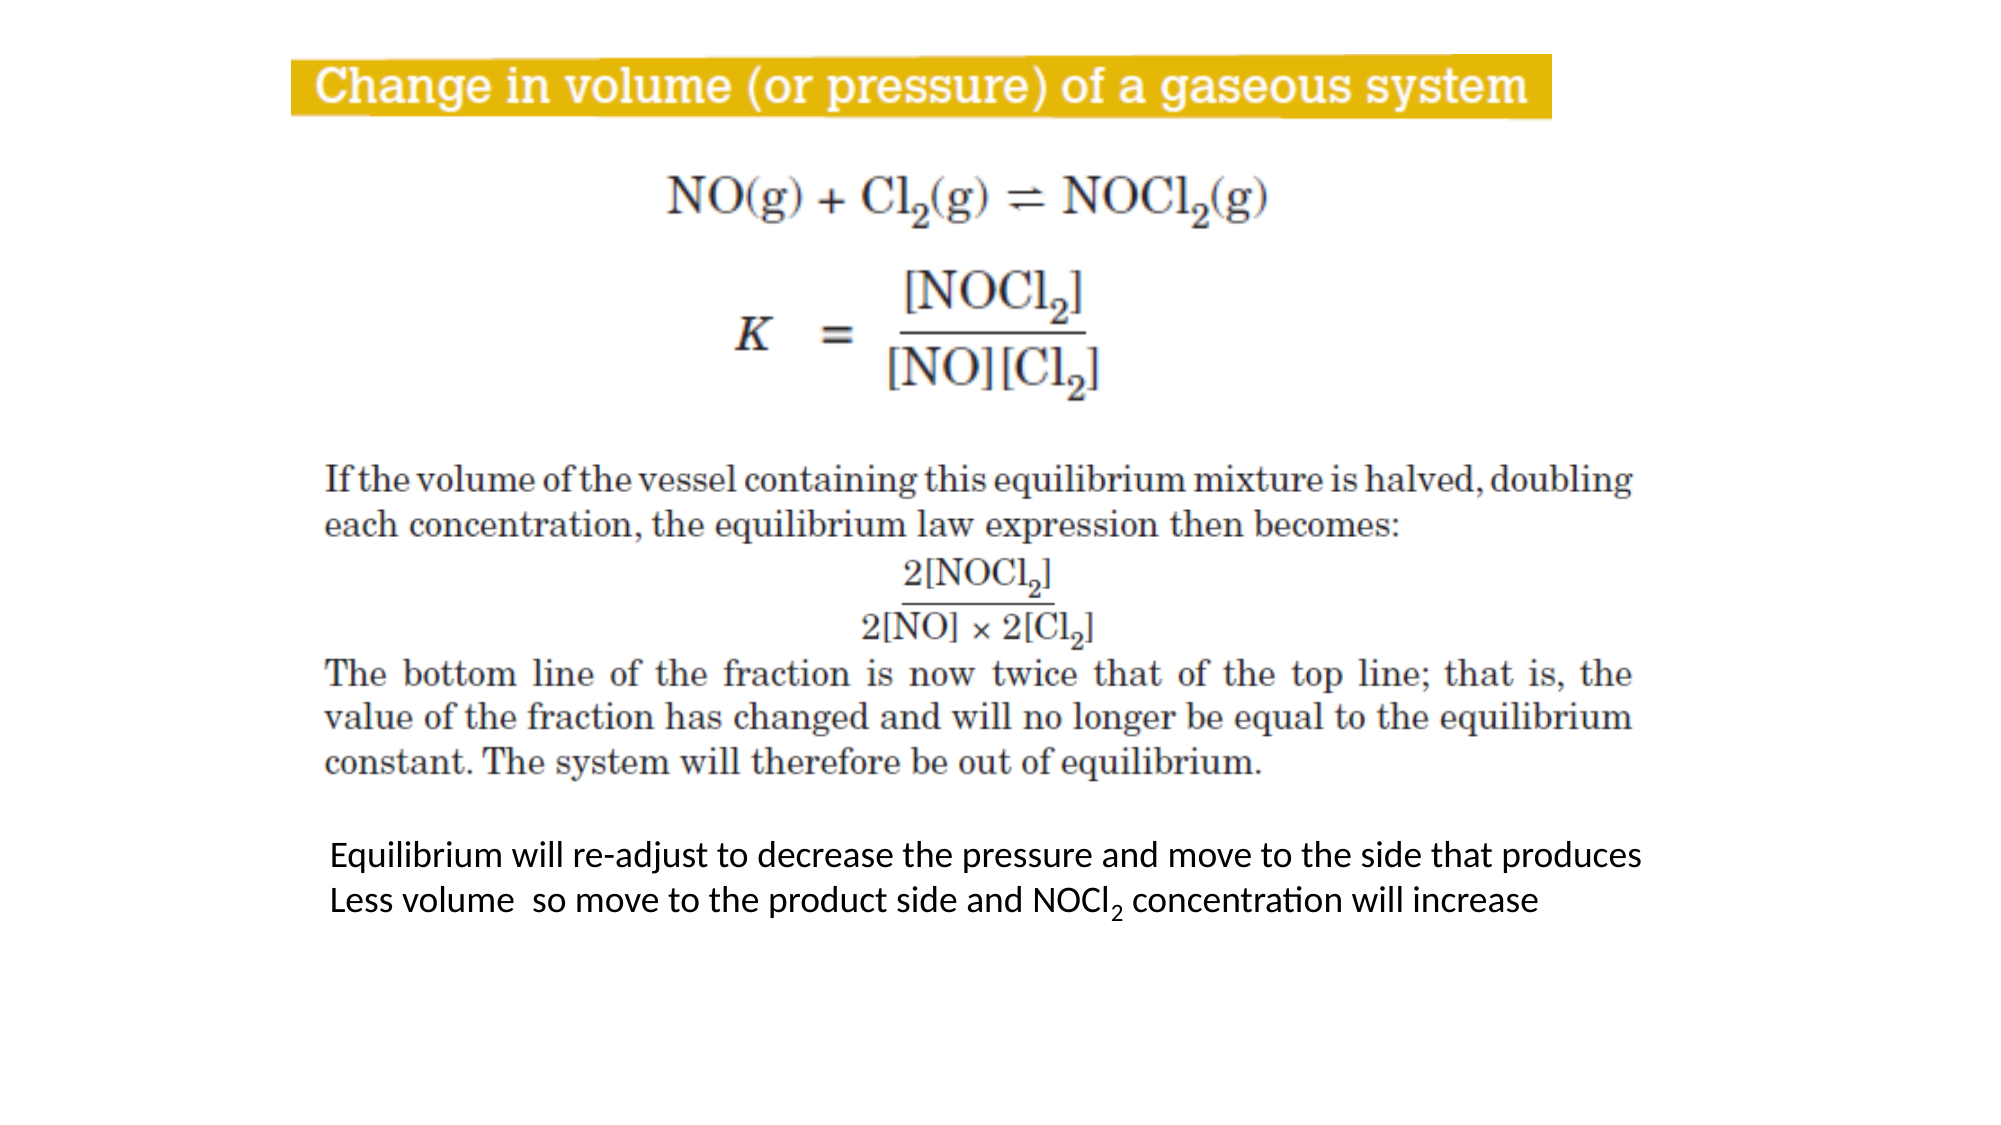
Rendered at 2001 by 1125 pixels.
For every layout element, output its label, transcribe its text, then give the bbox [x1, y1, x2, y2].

picture [728, 302, 863, 374]
text_box Equilibrium will re-adjust to decrease the pressure and move to the side that produces Less volume so move to the product side and NOCl2 concentration will increase [314, 822, 1674, 929]
picture [314, 456, 1674, 787]
picture [291, 54, 1552, 126]
picture [645, 137, 1299, 409]
